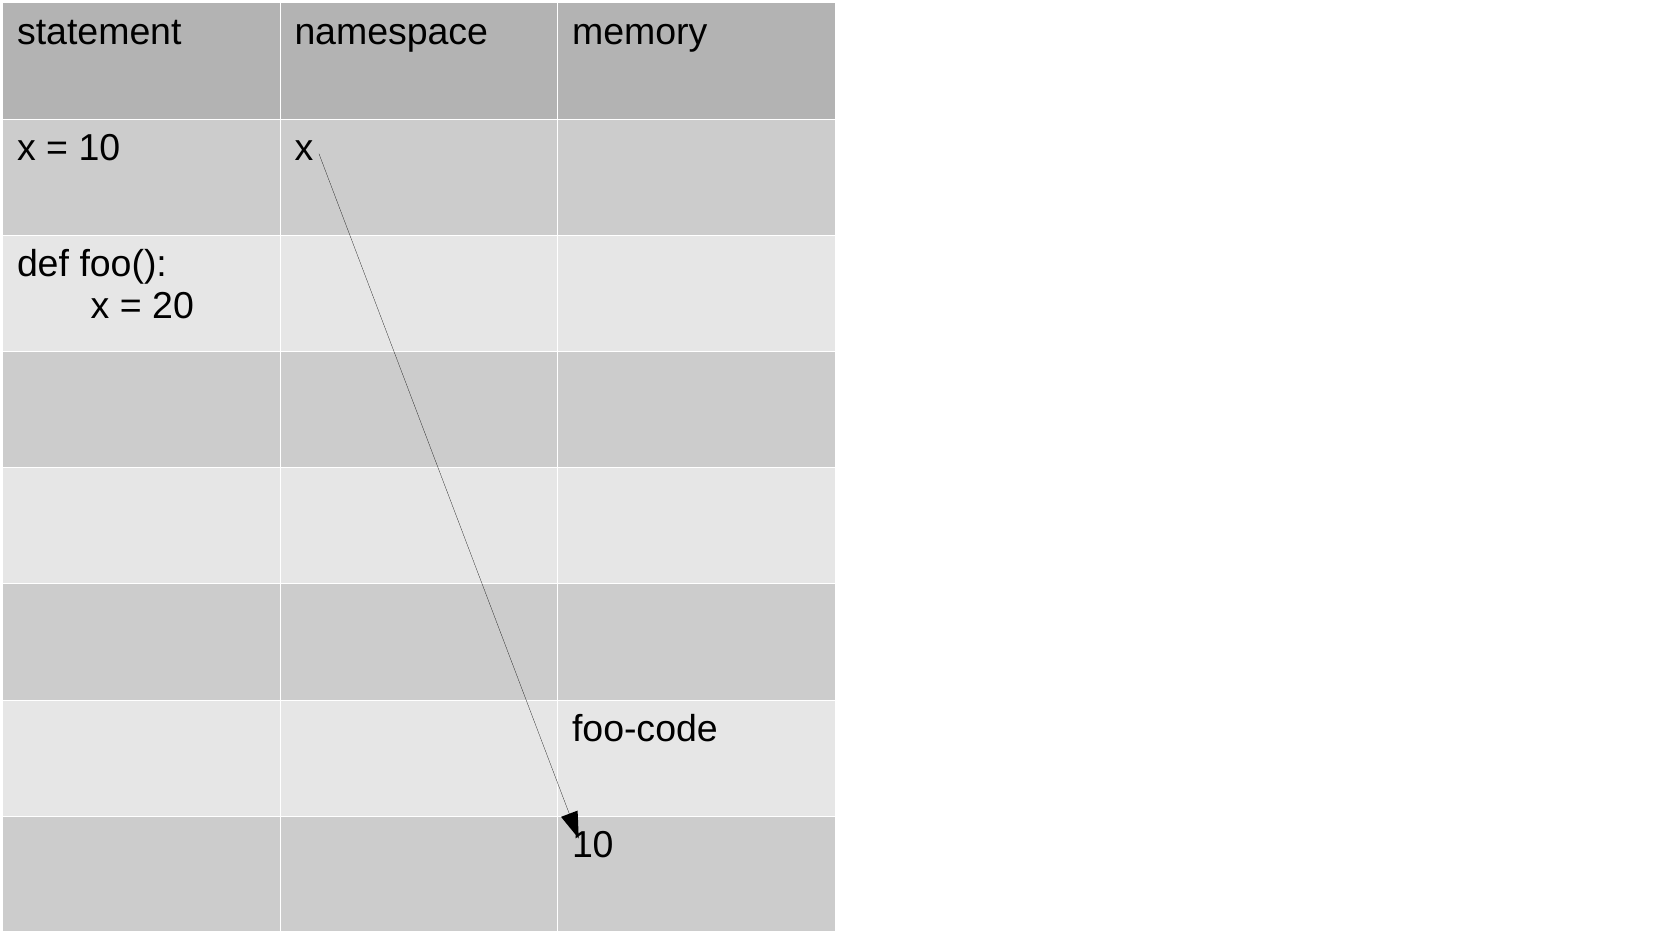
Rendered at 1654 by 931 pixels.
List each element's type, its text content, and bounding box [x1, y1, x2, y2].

table_cell [558, 352, 835, 467]
table_cell [351, 236, 557, 351]
table_header statement [3, 3, 280, 119]
table_cell 10 [558, 817, 835, 931]
table_header memory [558, 3, 835, 119]
table_cell [3, 817, 280, 931]
table_cell [281, 236, 393, 351]
table_cell [281, 352, 437, 467]
table_cell [439, 468, 557, 583]
table_cell [3, 584, 280, 700]
table_cell def foo(): x = 20 [3, 236, 280, 351]
table_cell [483, 584, 557, 700]
table_cell [558, 468, 835, 583]
table_cell [281, 817, 557, 931]
table_cell [281, 584, 525, 700]
table_cell [558, 120, 835, 235]
table_cell [3, 468, 280, 583]
table_cell [281, 468, 481, 583]
table_cell [558, 236, 835, 351]
table_cell [3, 701, 280, 816]
table_cell x = 10 [3, 120, 280, 235]
table_cell [3, 352, 280, 467]
table_header namespace [281, 3, 557, 119]
table_cell [558, 584, 835, 700]
table_cell foo-code [558, 701, 835, 816]
table_cell foo-code [558, 787, 568, 816]
table_cell [395, 352, 557, 467]
table_cell x [281, 120, 557, 235]
table_cell [281, 701, 557, 816]
table_cell [528, 701, 557, 778]
